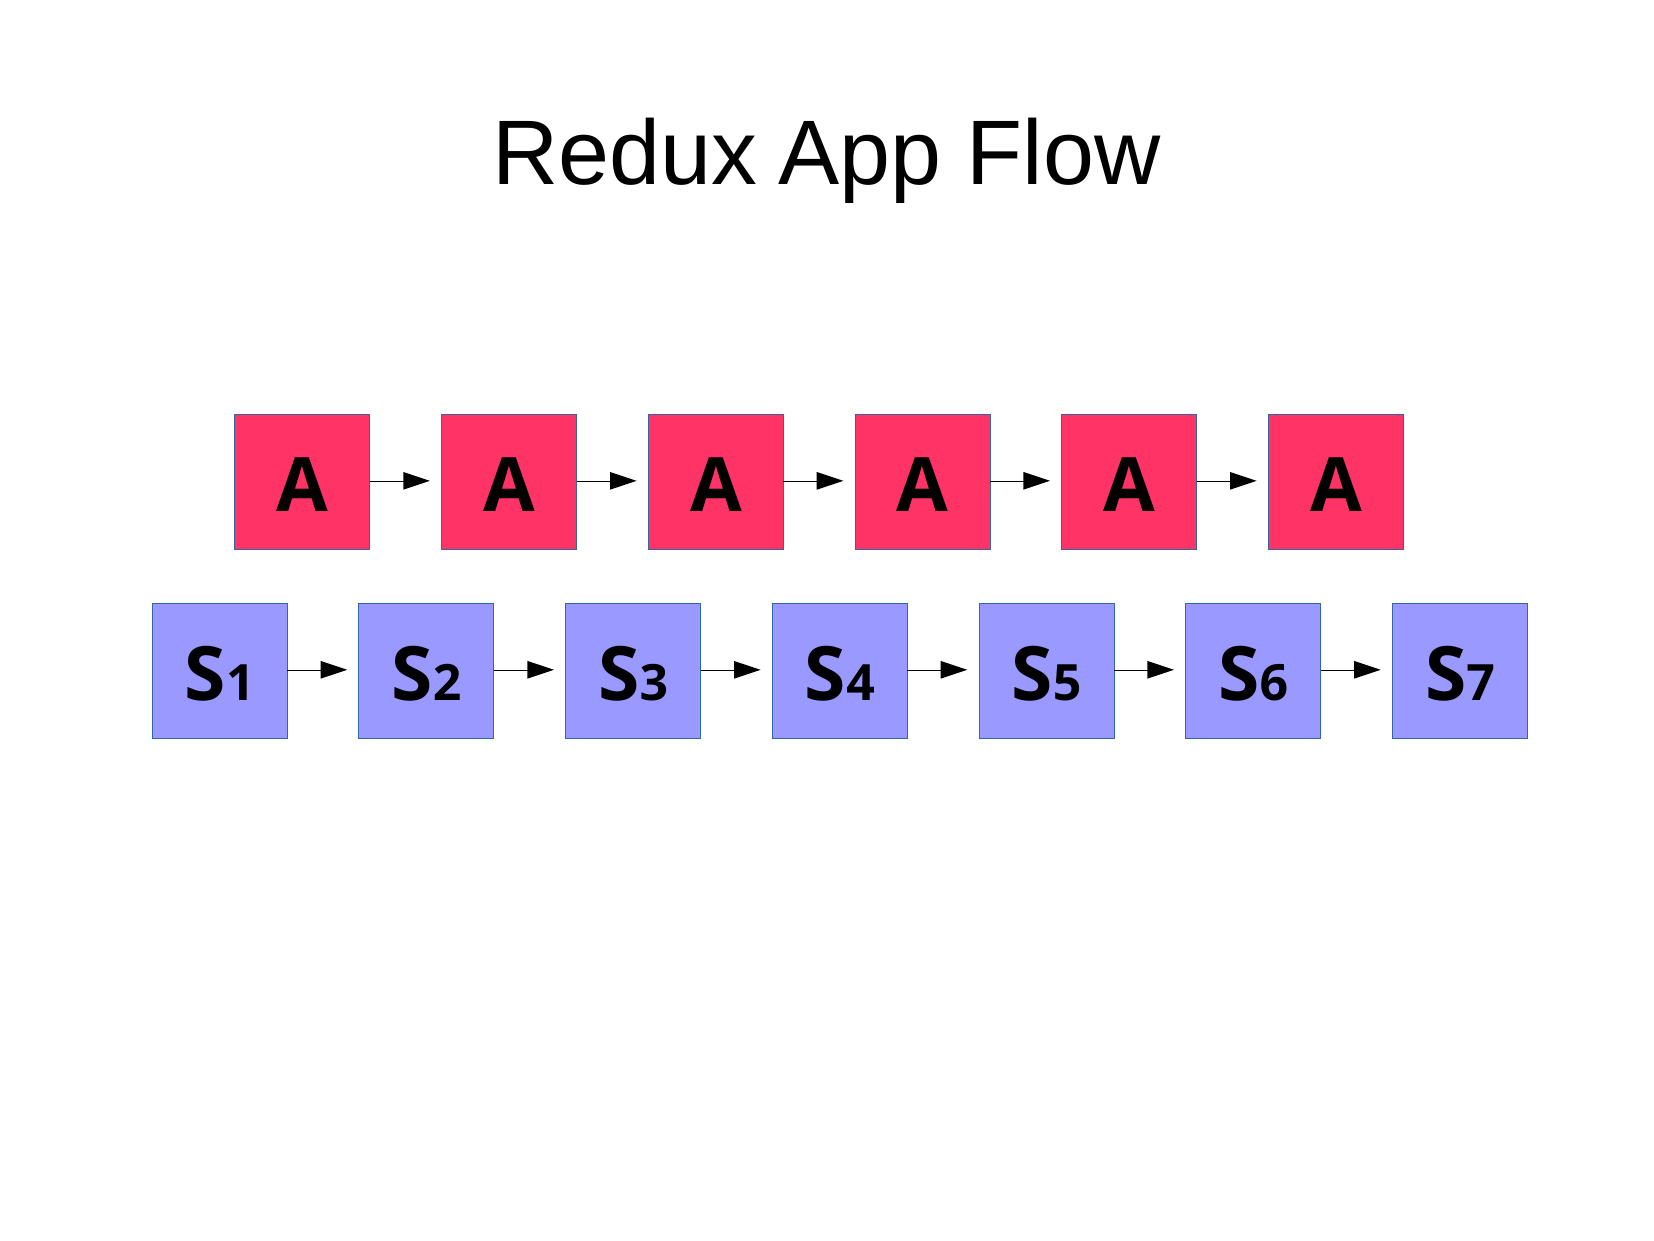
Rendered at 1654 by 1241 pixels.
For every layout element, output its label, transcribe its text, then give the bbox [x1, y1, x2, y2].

text_box S2 [358, 603, 494, 739]
text_box S4 [772, 603, 908, 739]
text_box A [855, 414, 991, 550]
text_box S5 [979, 603, 1115, 739]
text_box S1 [152, 603, 288, 739]
text_box A [1268, 414, 1404, 550]
text_box A [441, 414, 577, 550]
text_box A [1061, 414, 1197, 550]
text_box S6 [1185, 603, 1321, 739]
text_box S7 [1392, 603, 1528, 739]
text_box S3 [565, 603, 701, 739]
text_box A [234, 414, 370, 550]
title Redux App Flow [82, 49, 1571, 257]
text_box A [648, 414, 784, 550]
